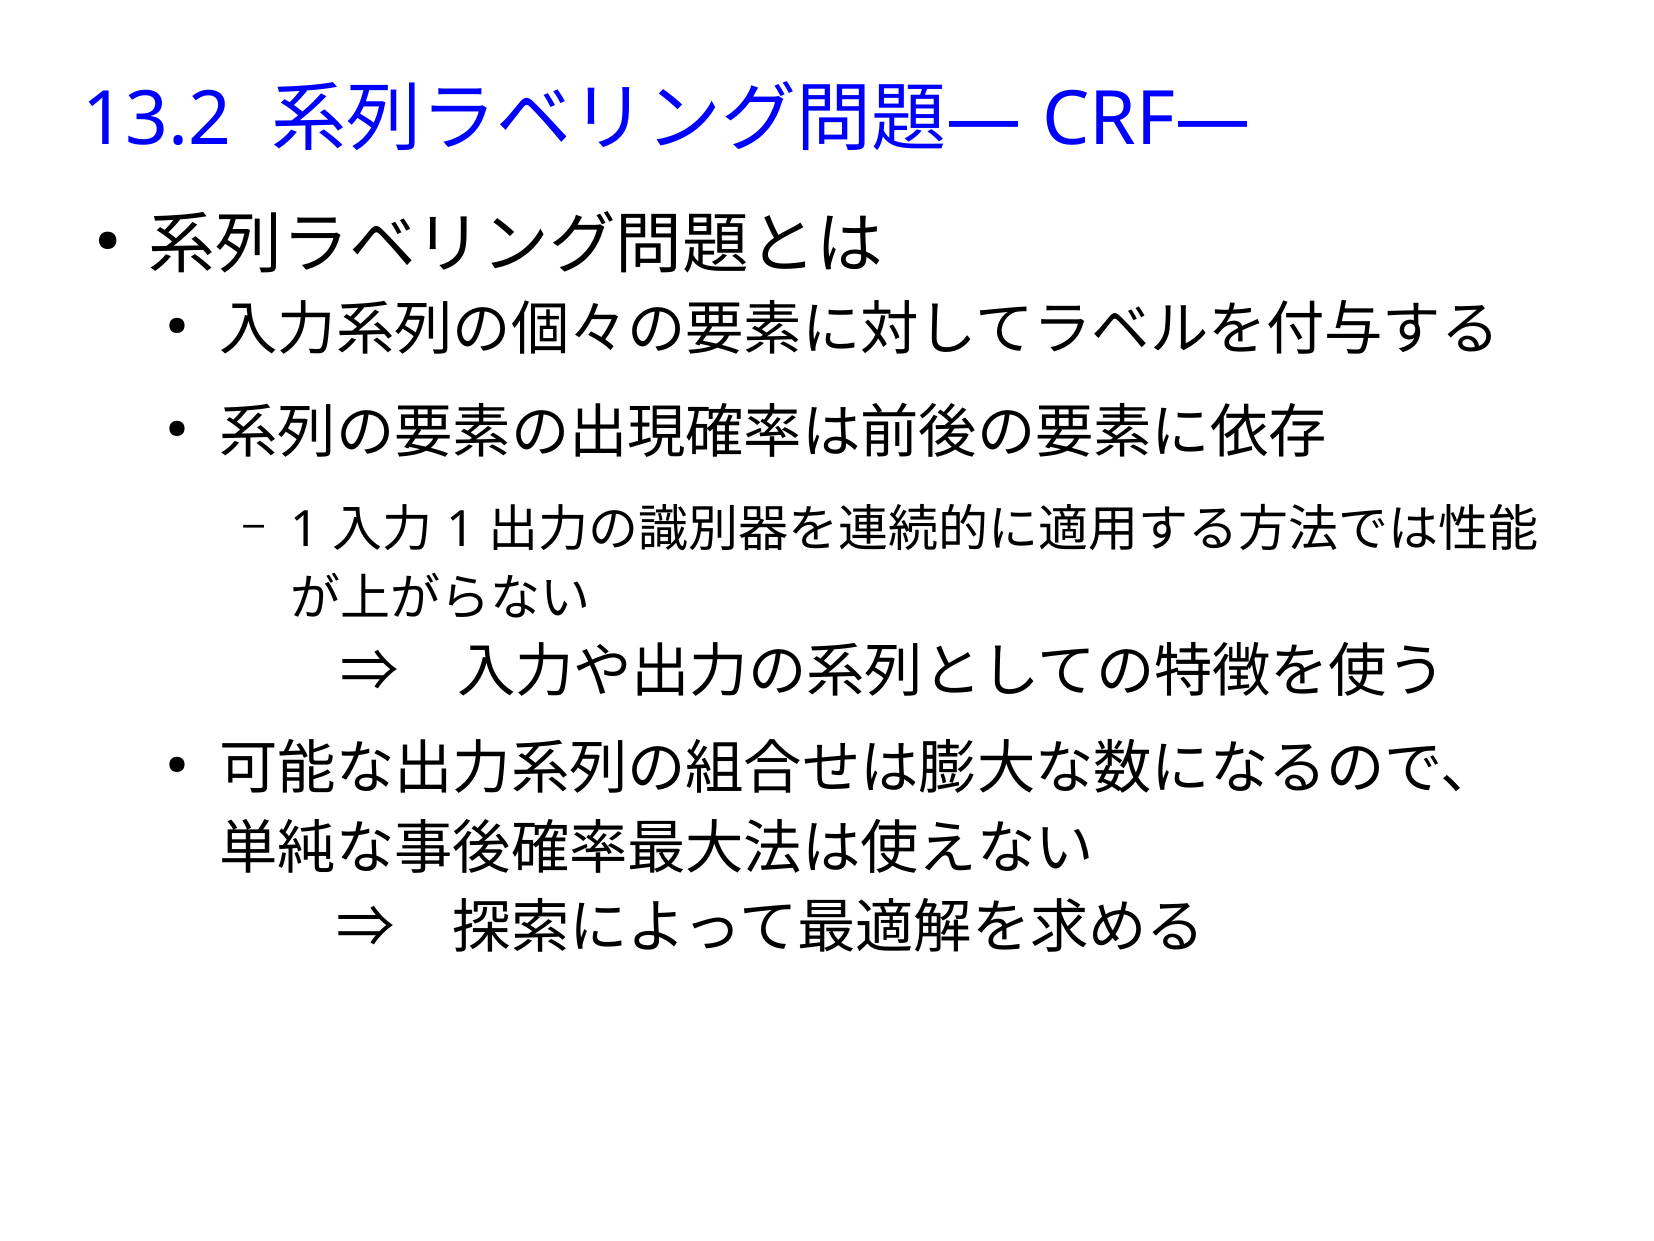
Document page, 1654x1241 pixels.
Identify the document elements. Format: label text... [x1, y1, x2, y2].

title 13.2 系列ラベリング問題―CRF― [82, 49, 1571, 182]
list 系列ラベリング問題とは 入力系列の個々の要素に対してラベルを付与する 系列の要素の出現確率は前後の要素に依存 1入力1出力の識別器を連続的に適用する方法では性能が上がらない ⇒ 入力や出力の系列としての特徴を使う 可能な出力系列の組合せは膨大な数になるので、 単純な事後確率最大法は使えない ⇒ 探索によって最適解を求める [78, 196, 1567, 1162]
